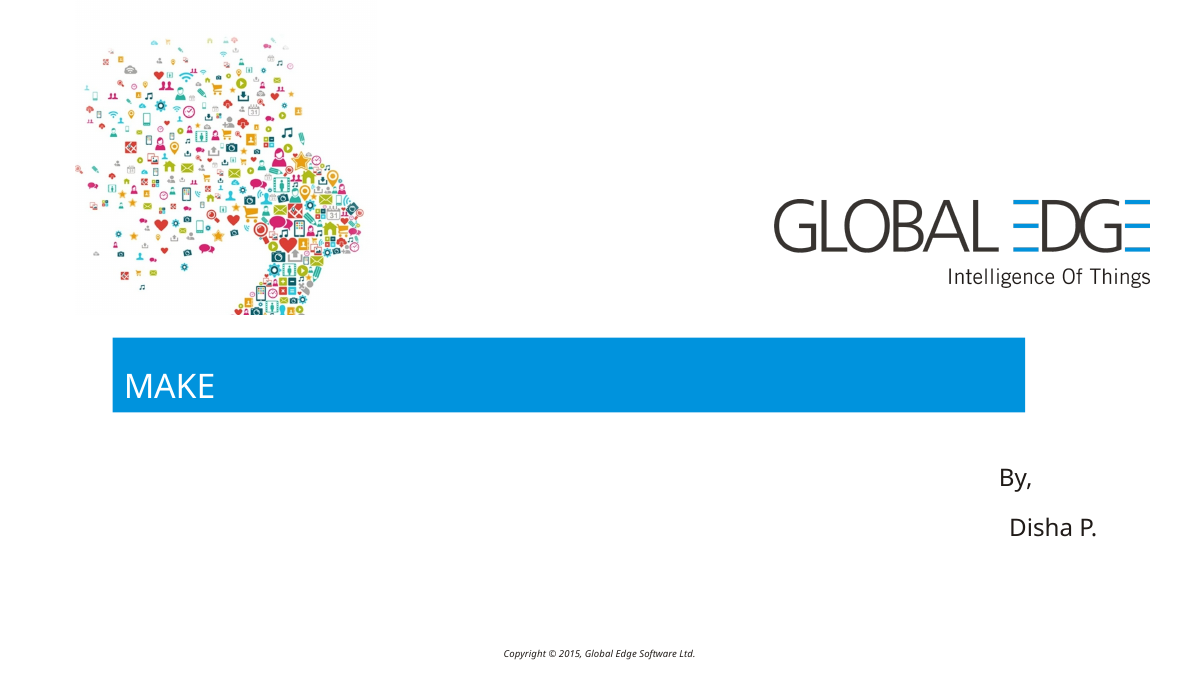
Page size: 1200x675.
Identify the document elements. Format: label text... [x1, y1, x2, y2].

title MAKE [112, 337, 1026, 413]
text_box By, Disha P. [888, 439, 1144, 551]
picture [75, 0, 377, 315]
picture [774, 199, 1150, 288]
